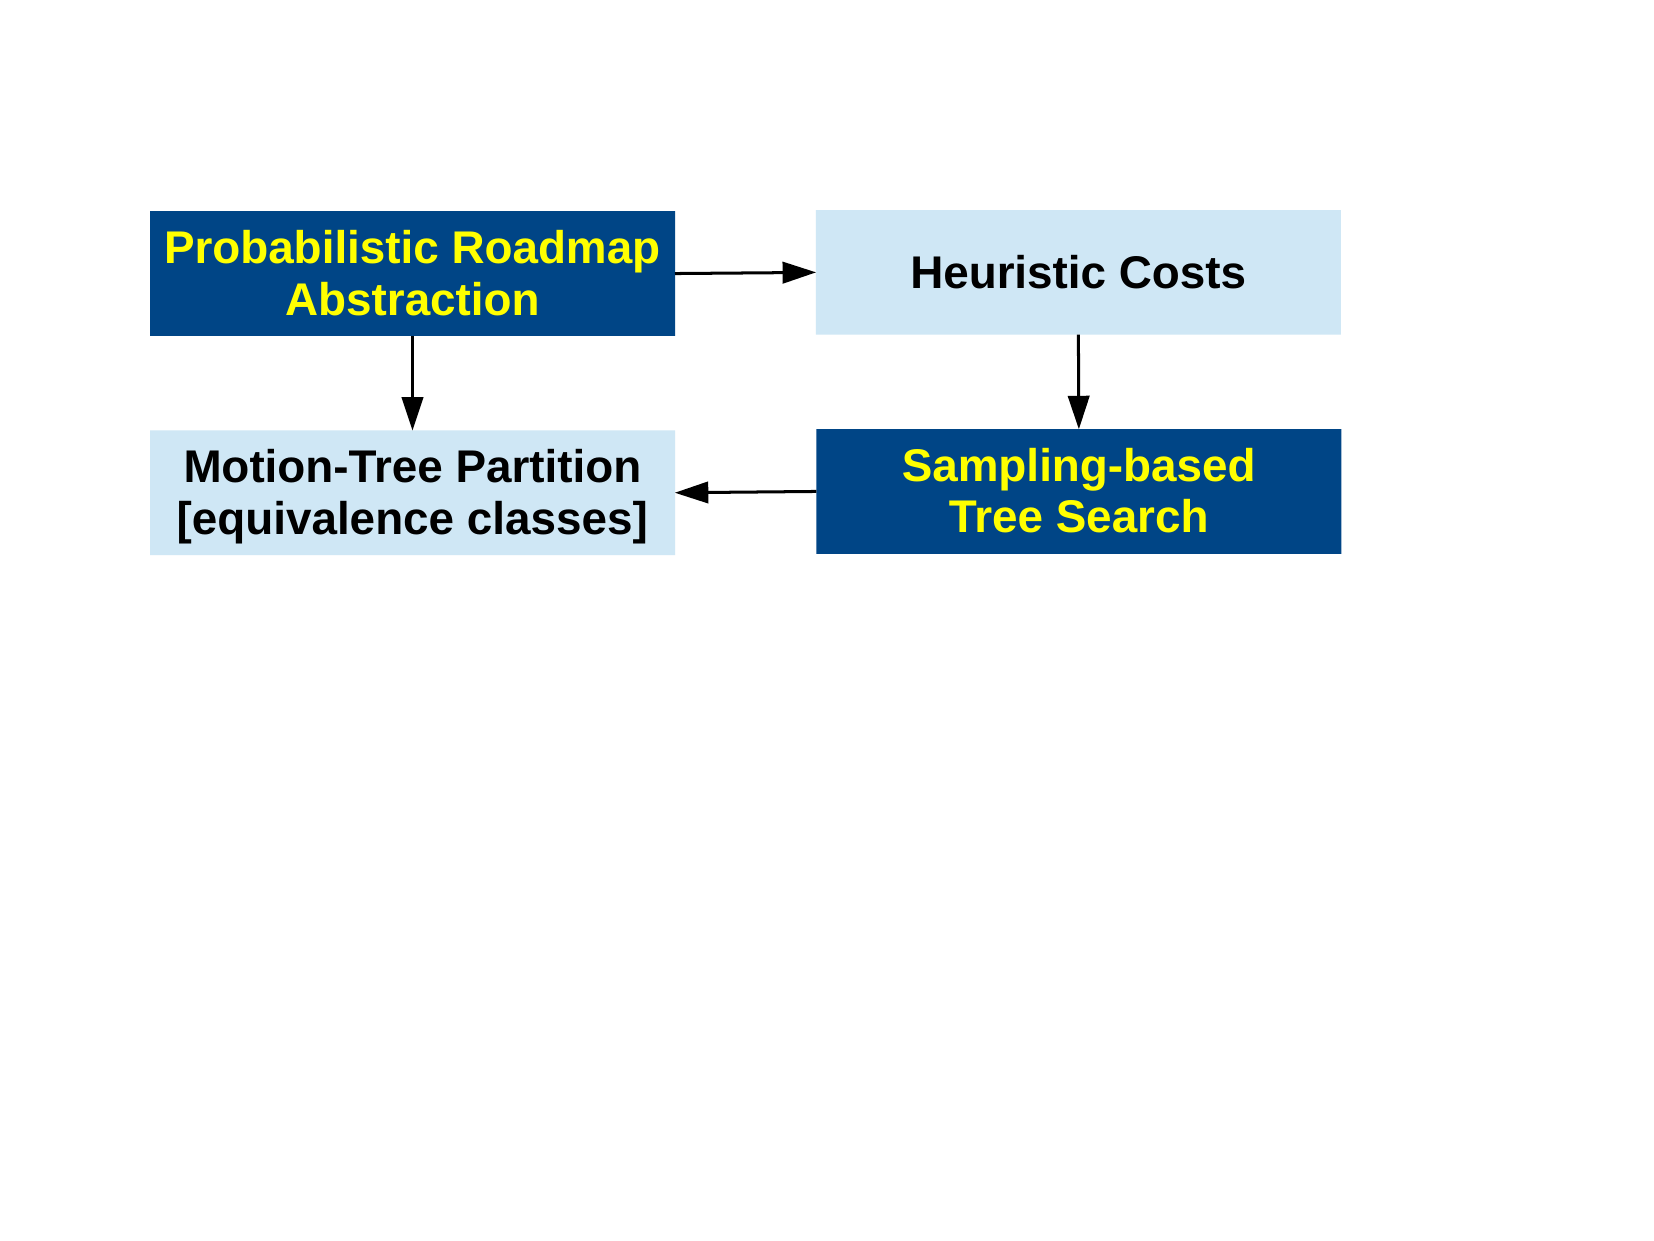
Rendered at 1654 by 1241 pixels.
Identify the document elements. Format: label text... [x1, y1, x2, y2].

text_box Heuristic Costs [815, 210, 1341, 335]
text_box Probabilistic Roadmap Abstraction [150, 211, 676, 336]
text_box Motion-Tree Partition [equivalence classes] [150, 430, 676, 556]
text_box Sampling-based Tree Search [816, 429, 1342, 554]
